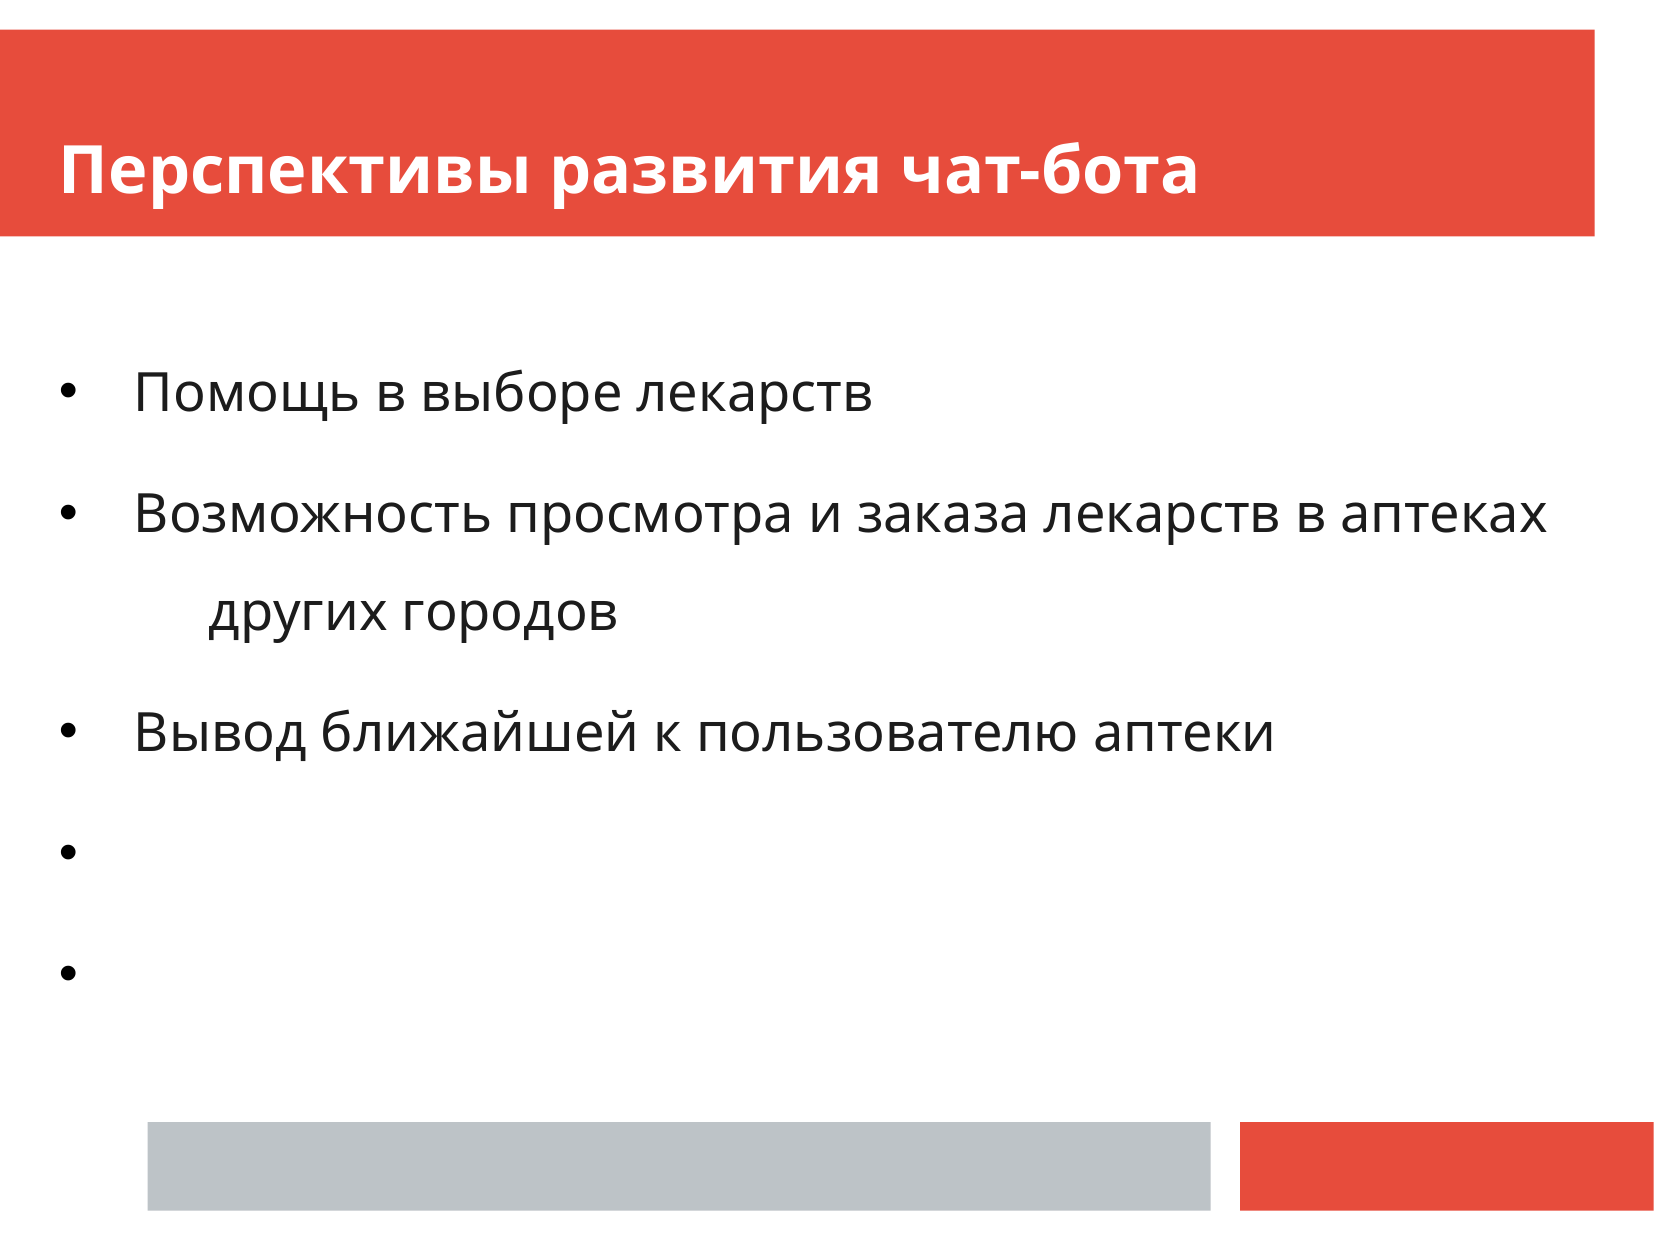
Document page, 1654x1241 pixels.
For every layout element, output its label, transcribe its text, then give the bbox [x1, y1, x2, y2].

list Помощь в выборе лекарств Возможность просмотра и заказа лекарств в аптеках других городов Вывод ближайшей к пользователю аптеки [59, 324, 1565, 1093]
title Перспективы развития чат-бота [59, 59, 1595, 207]
